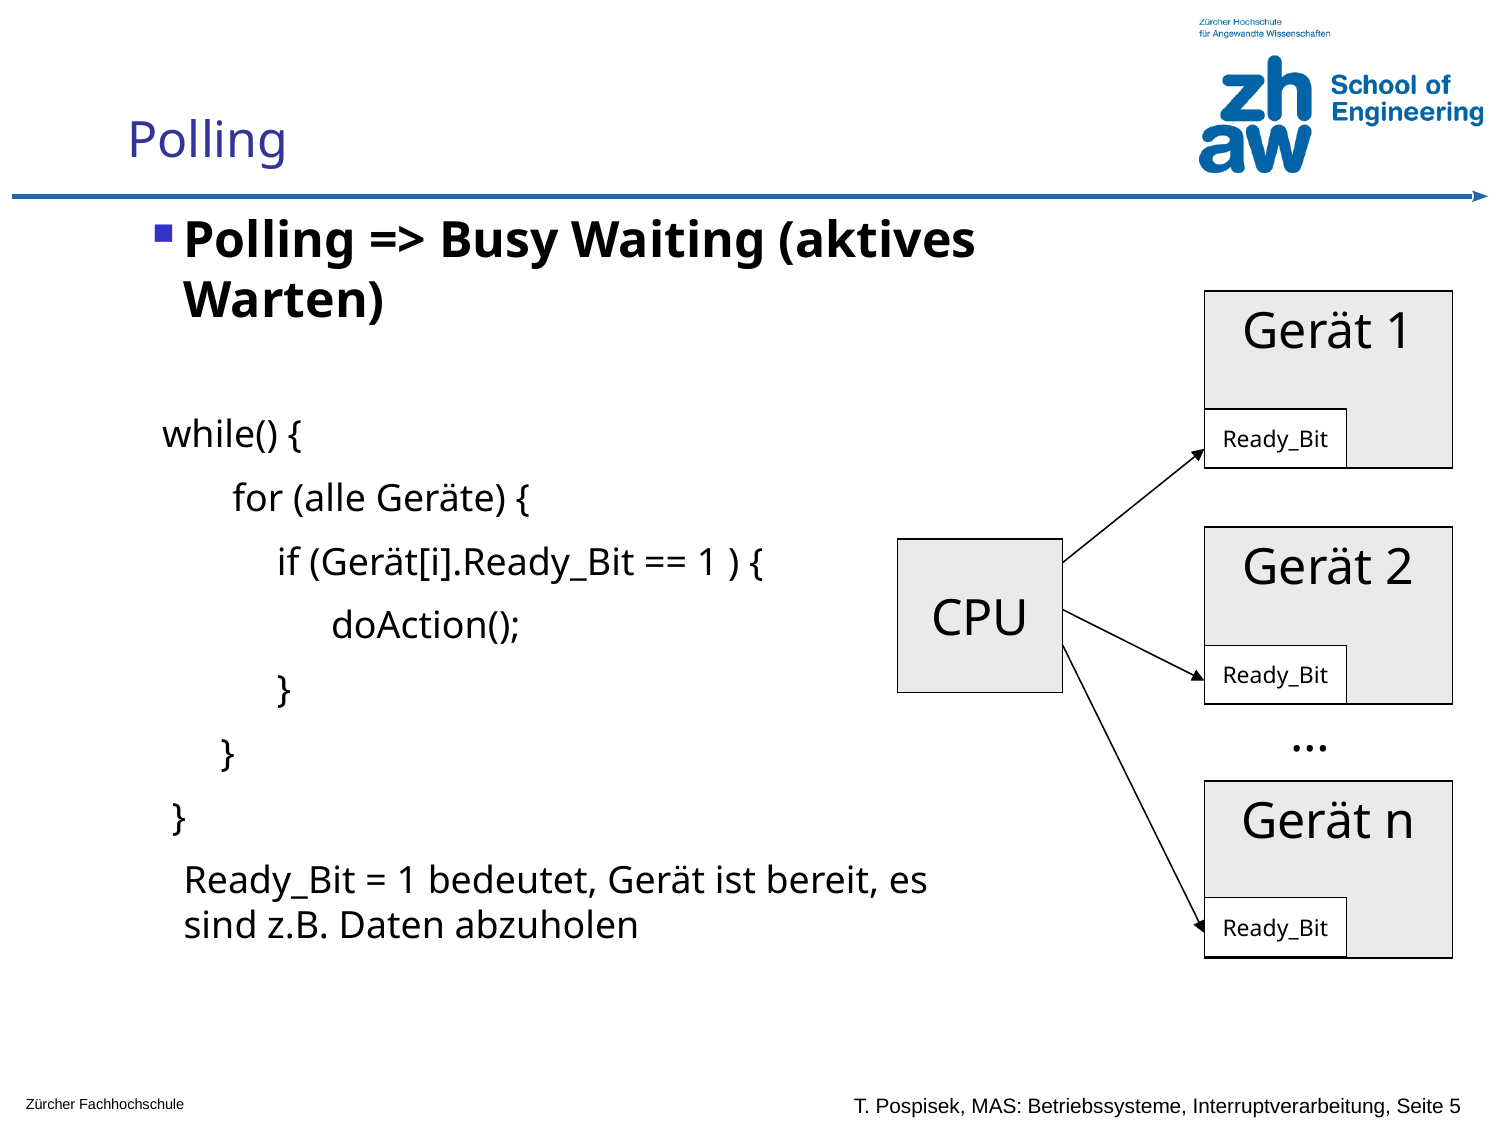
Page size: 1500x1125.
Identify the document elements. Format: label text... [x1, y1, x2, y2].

text_box Polling => Busy Waiting (aktives Warten) while() { for (alle Geräte) { if (Gerät[i].Ready_Bit == 1 ) { doAction(); } } } Ready_Bit = 1 bedeutet, Gerät ist bereit, es sind z.B. Daten abzuholen [137, 199, 1010, 1018]
text_box Ready_Bit [1204, 645, 1347, 705]
text_box … [1276, 705, 1346, 770]
text_box Ready_Bit [1204, 409, 1347, 468]
text_box Gerät 2 [1204, 527, 1453, 705]
text_box Gerät 1 [1204, 290, 1453, 468]
text_box Gerät n [1204, 781, 1453, 959]
text_box CPU [897, 538, 1063, 693]
picture [1199, 19, 1483, 173]
text_box Ready_Bit [1204, 897, 1347, 957]
title Polling [112, 50, 1391, 175]
